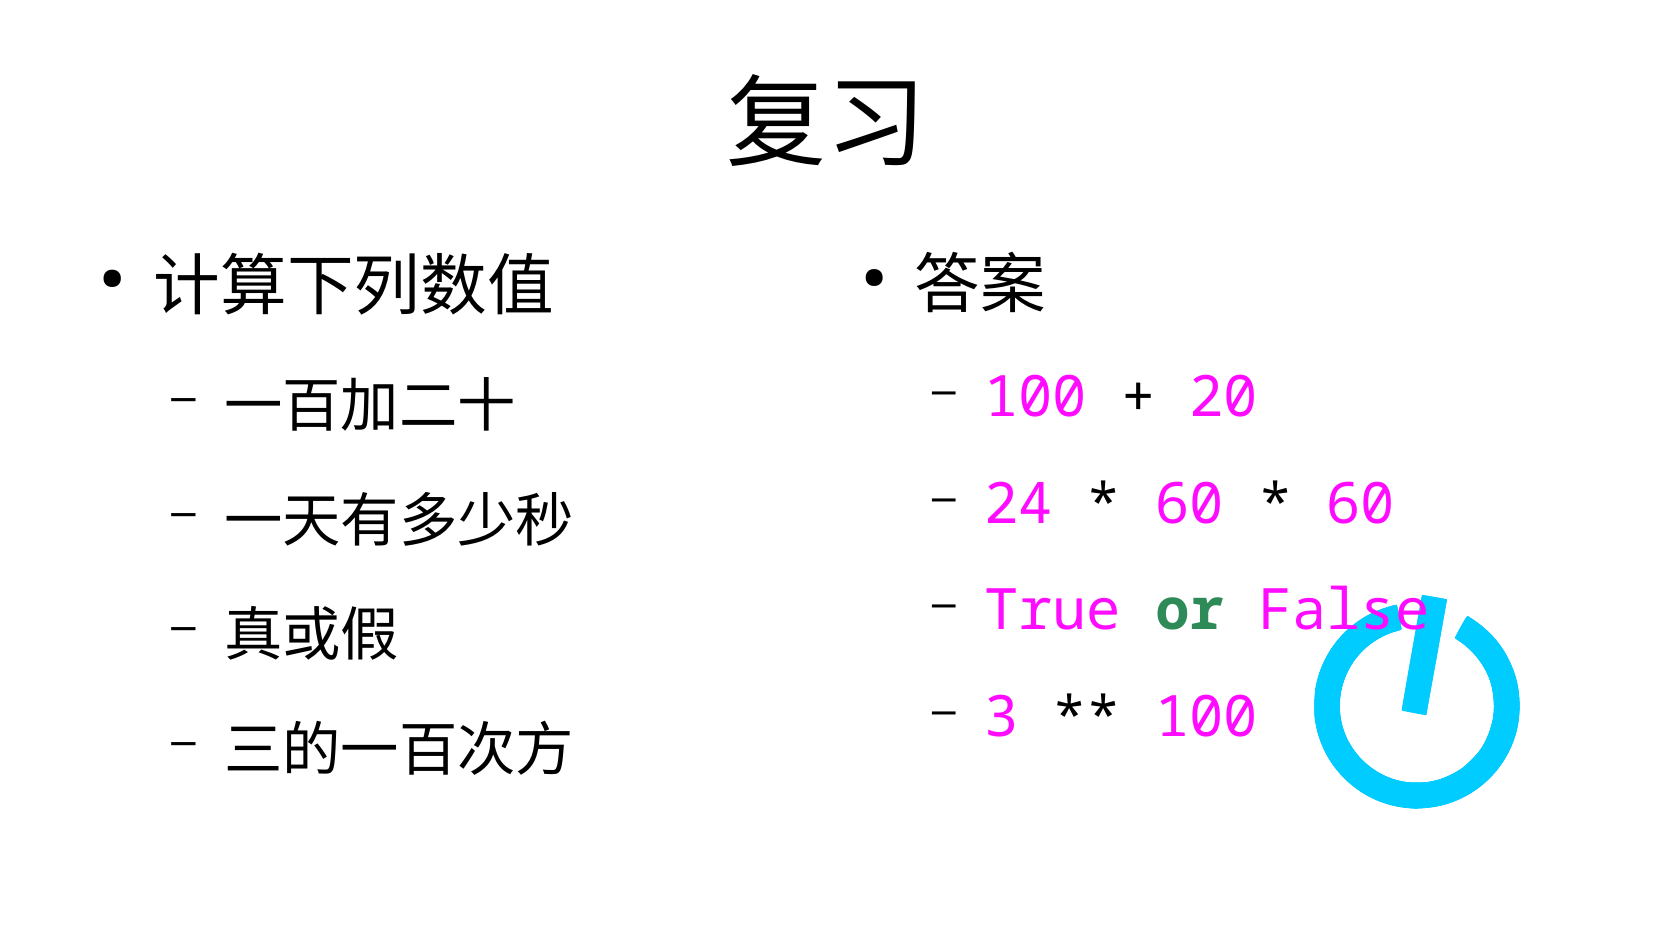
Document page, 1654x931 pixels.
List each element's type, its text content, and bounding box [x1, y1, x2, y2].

title 复习 [82, 37, 1571, 193]
list 计算下列数值 一百加二十 一天有多少秒 真或假 三的一百次方 [82, 217, 809, 863]
list 答案 100 + 20 24 * 60 * 60 True or False 3 ** 100 [845, 217, 1572, 758]
